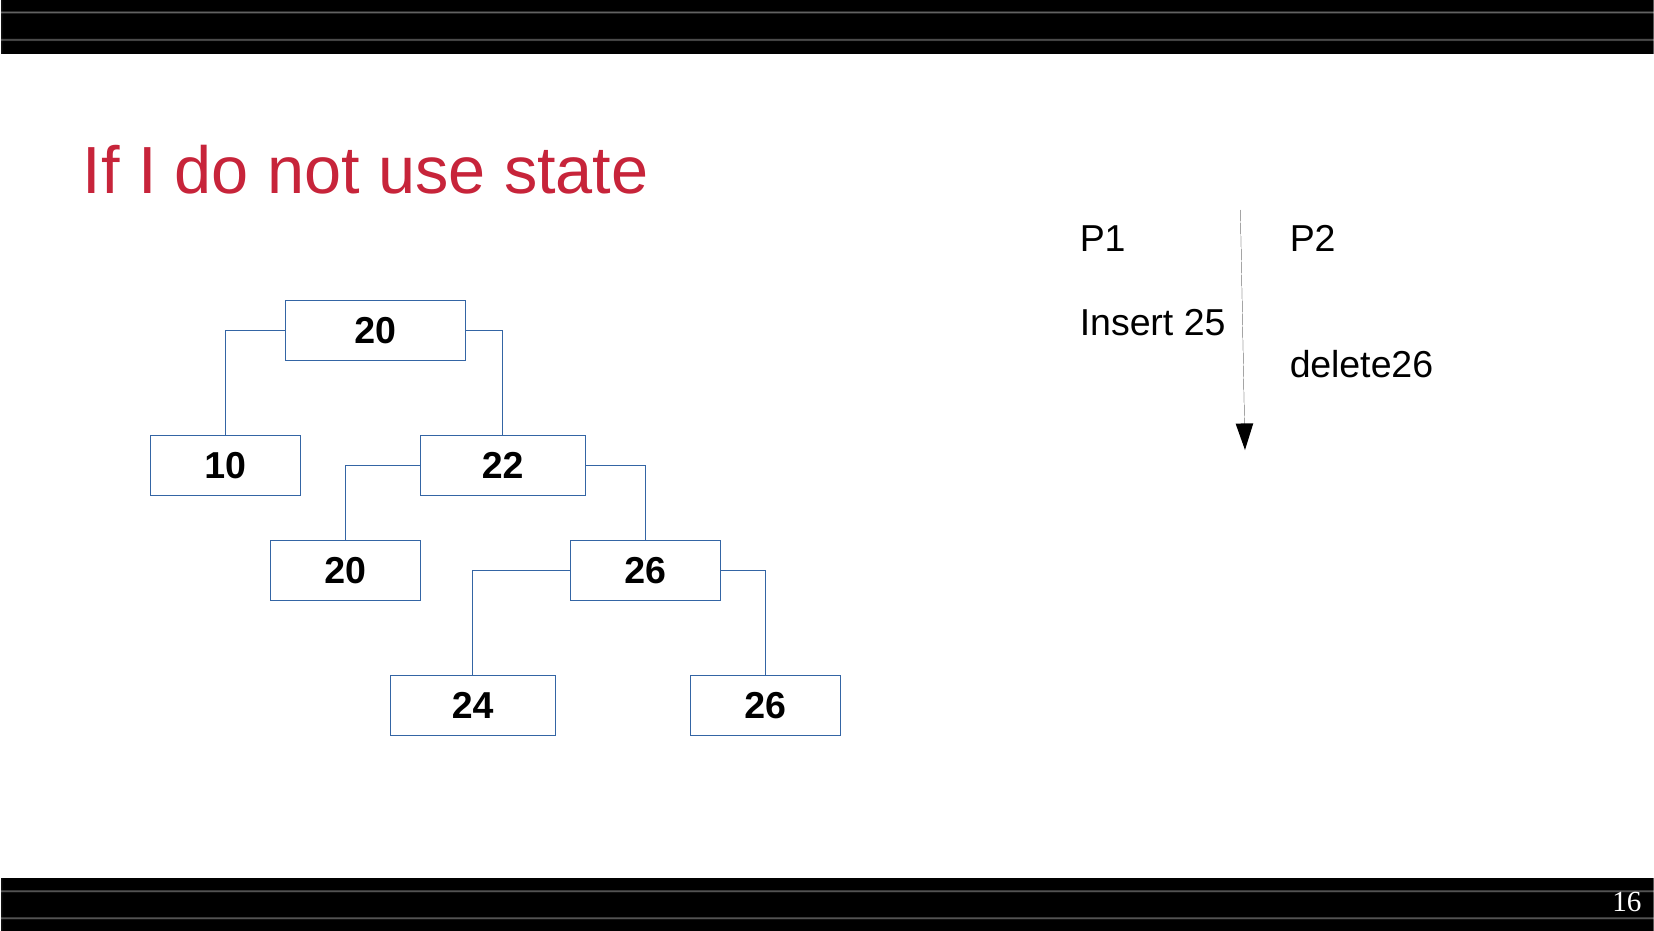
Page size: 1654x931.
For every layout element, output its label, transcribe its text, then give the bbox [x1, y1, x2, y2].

picture [1, 0, 1654, 54]
title If I do not use state [82, 92, 1571, 249]
text_box 10 [150, 435, 301, 496]
text_box 24 [390, 675, 556, 736]
text_box 26 [690, 675, 841, 736]
text_box 20 [270, 540, 421, 601]
text_box P1 Insert 25 [1065, 210, 1241, 351]
text_box 20 [285, 300, 466, 361]
picture [1, 878, 1654, 931]
text_box [1241, 210, 1275, 346]
text_box 26 [570, 540, 721, 601]
text_box 22 [420, 435, 586, 496]
text_box P2 delete26 [1275, 210, 1501, 435]
